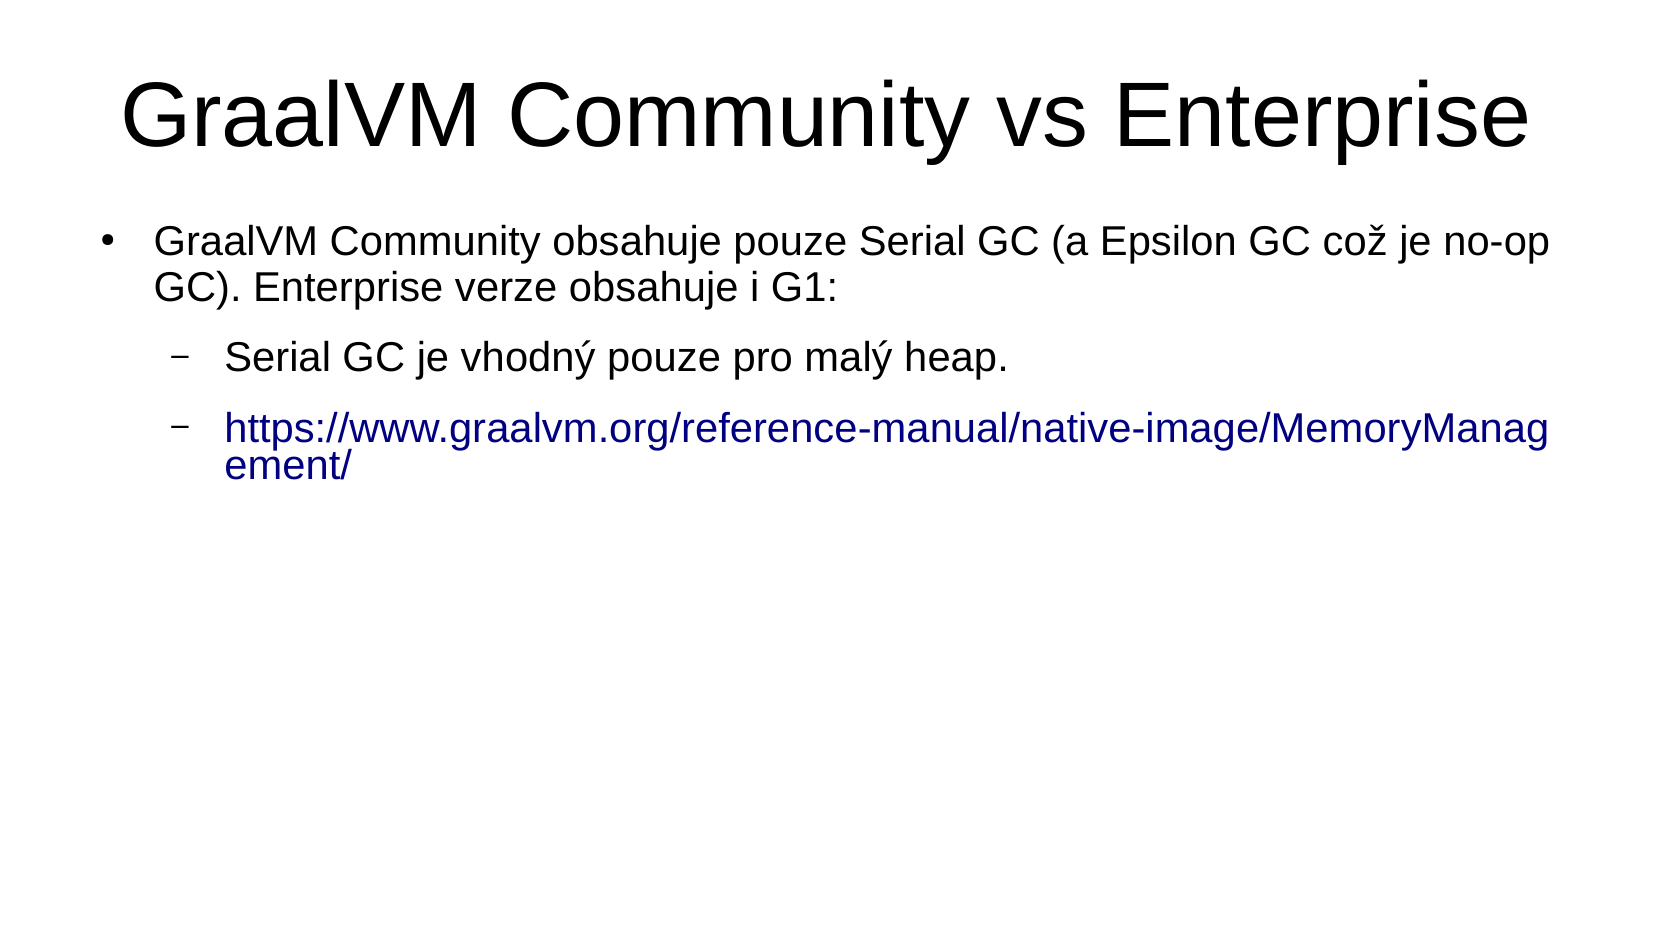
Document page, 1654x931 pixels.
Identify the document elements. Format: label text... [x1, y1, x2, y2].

list GraalVM Community obsahuje pouze Serial GC (a Epsilon GC což je no-op GC). Enterprise verze obsahuje i G1: Serial GC je vhodný pouze pro malý heap. https://www.graalvm.org/reference-manual/native-image/MemoryManagement/ [82, 217, 1571, 758]
title GraalVM Community vs Enterprise [82, 37, 1571, 193]
